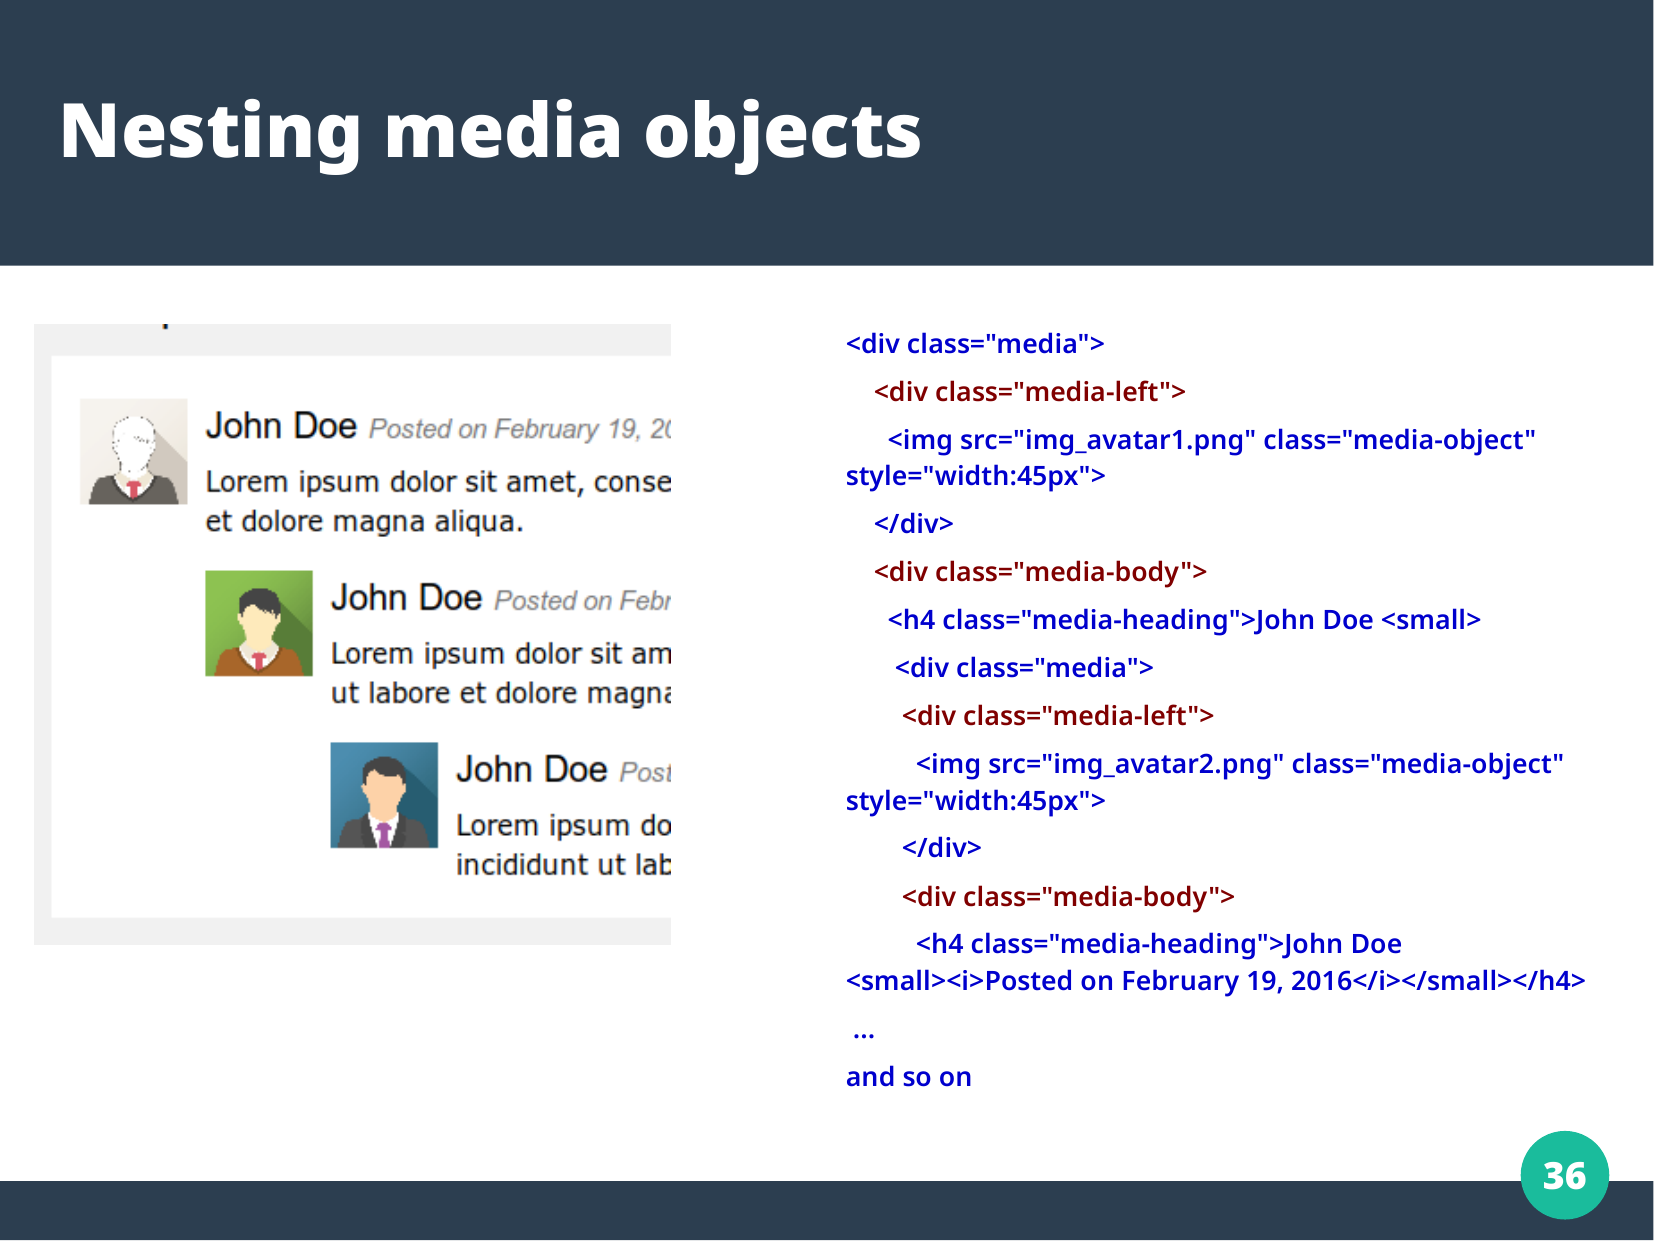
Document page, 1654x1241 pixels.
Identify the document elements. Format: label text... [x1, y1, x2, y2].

picture [34, 324, 671, 945]
list <div class="media"> <div class="media-left"> <img src="img_avatar1.png" class="media-object" style="width:45px"> </div> <div class="media-body"> <h4 class="media-heading">John Doe <small> <div class="media"> <div class="media-left"> <img src="img_avatar2.png" class="media-object" style="width:45px"> </div> <div class="media-body"> <h4 class="media-heading">John Doe <small><i>Posted on February 19, 2016</i></small></h4> ... and so on [845, 324, 1596, 1152]
title Nesting media objects [59, 49, 1595, 207]
